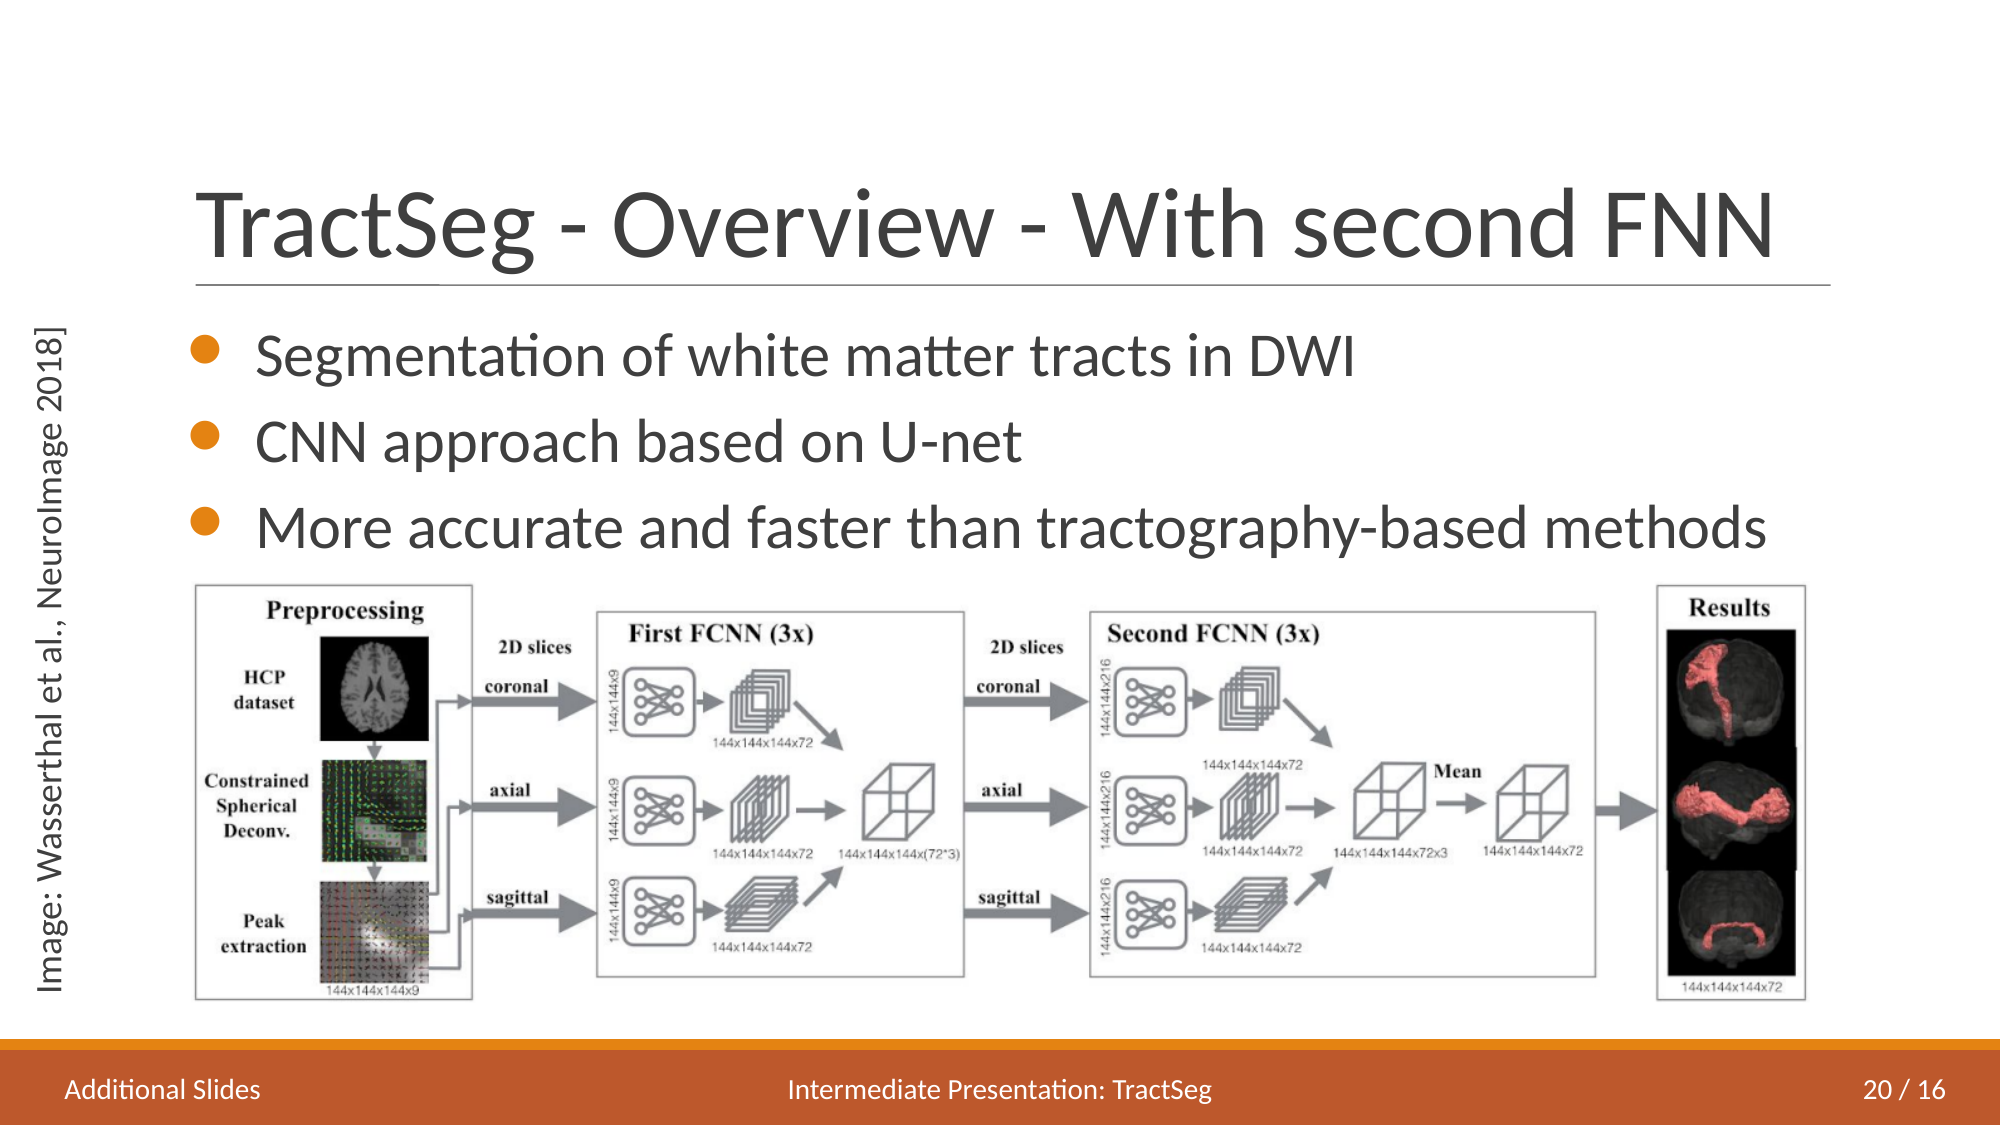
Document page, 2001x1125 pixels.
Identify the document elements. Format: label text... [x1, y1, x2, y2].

slide_number Intermediate Presentation: TractSeg [552, 1010, 1448, 1125]
list Segmentation of white matter tracts in DWI CNN approach based on U-net More accurate and faster than tractography-based methods [180, 302, 1830, 570]
text_box Image: Wasserthal et al., NeuroImage 2018] [8, 285, 84, 1036]
picture [180, 570, 1830, 1010]
slide_number Additional Slides [49, 753, 356, 1125]
slide_number 1 / 16 [1741, 753, 1962, 1125]
title TractSeg - Overview - With second FNN [180, 47, 1830, 285]
